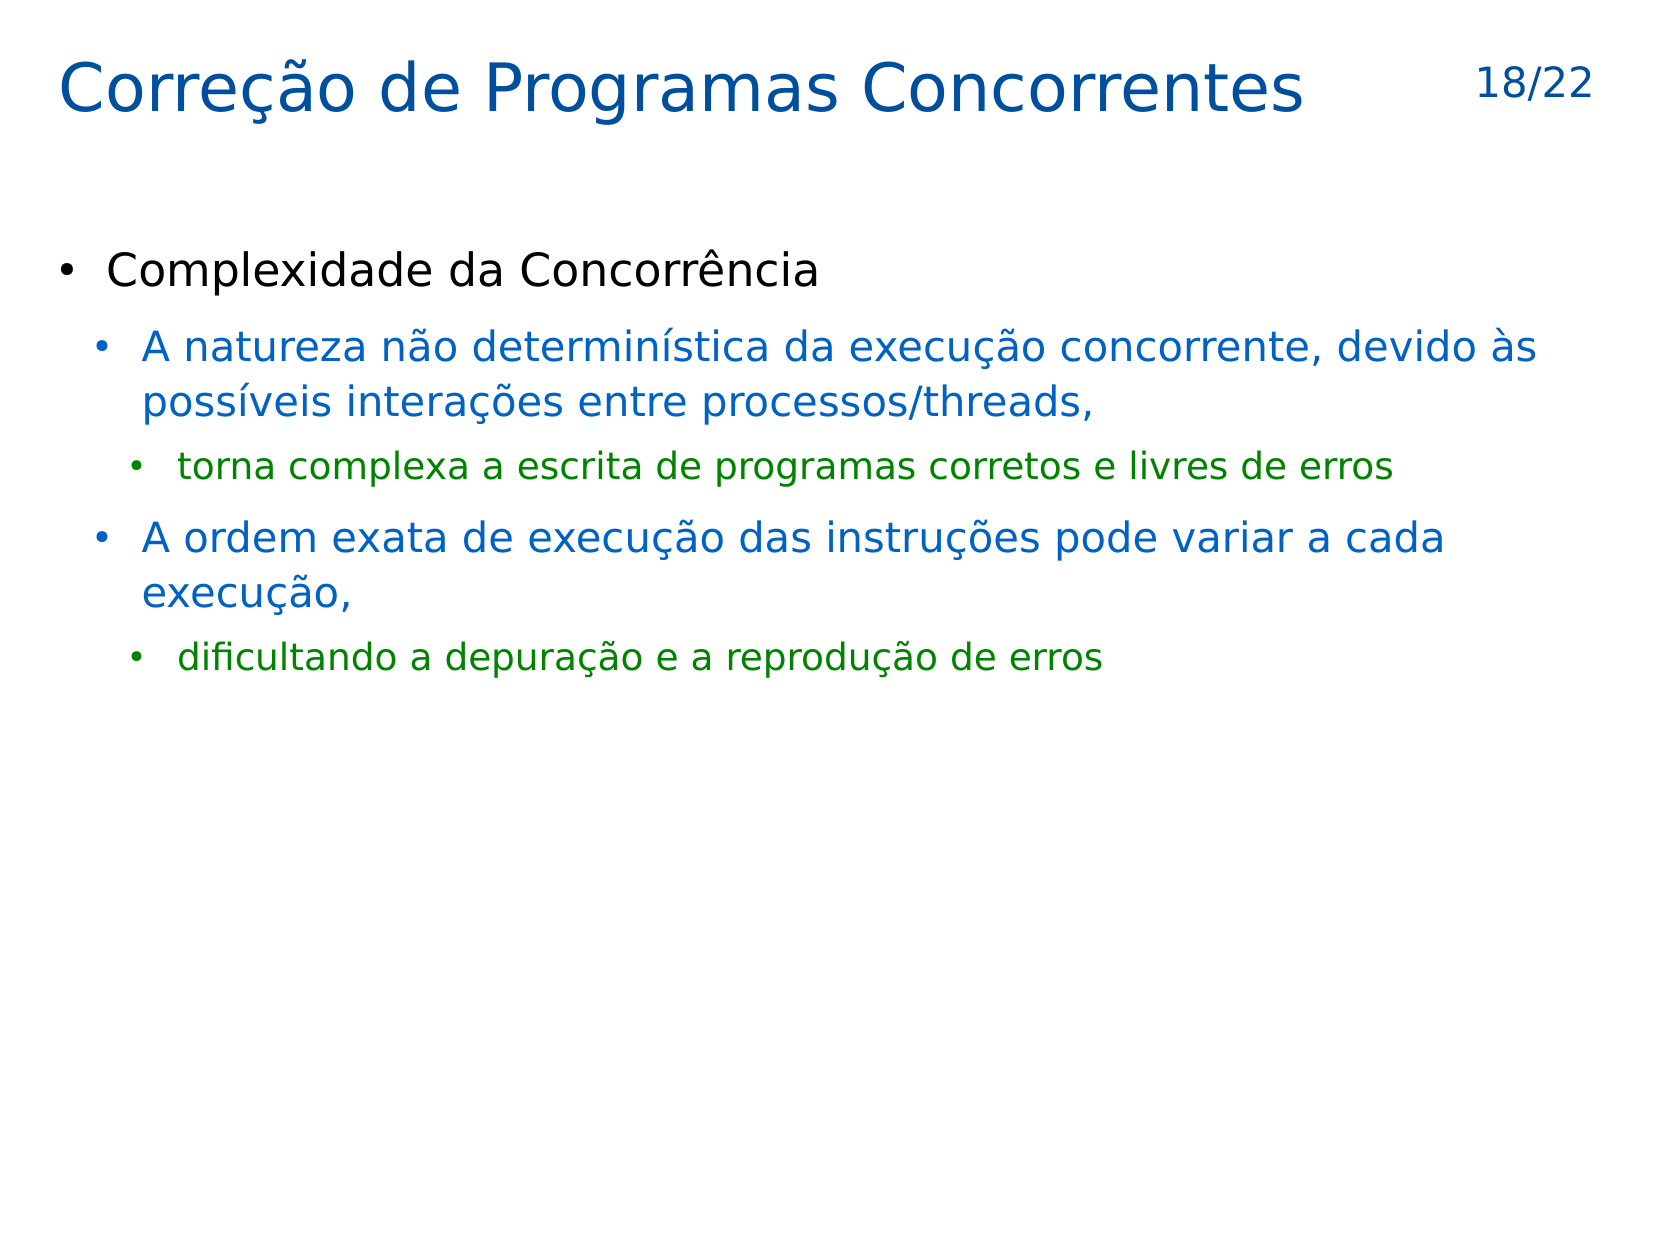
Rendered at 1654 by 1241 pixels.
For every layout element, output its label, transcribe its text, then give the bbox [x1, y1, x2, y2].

list Complexidade da Concorrência A natureza não determinística da execução concorrente, devido às possíveis interações entre processos/threads, torna complexa a escrita de programas corretos e livres de erros A ordem exata de execução das instruções pode variar a cada execução, dificultando a depuração e a reprodução de erros [59, 236, 1595, 1182]
title Correção de Programas Concorrentes [59, 29, 1625, 148]
